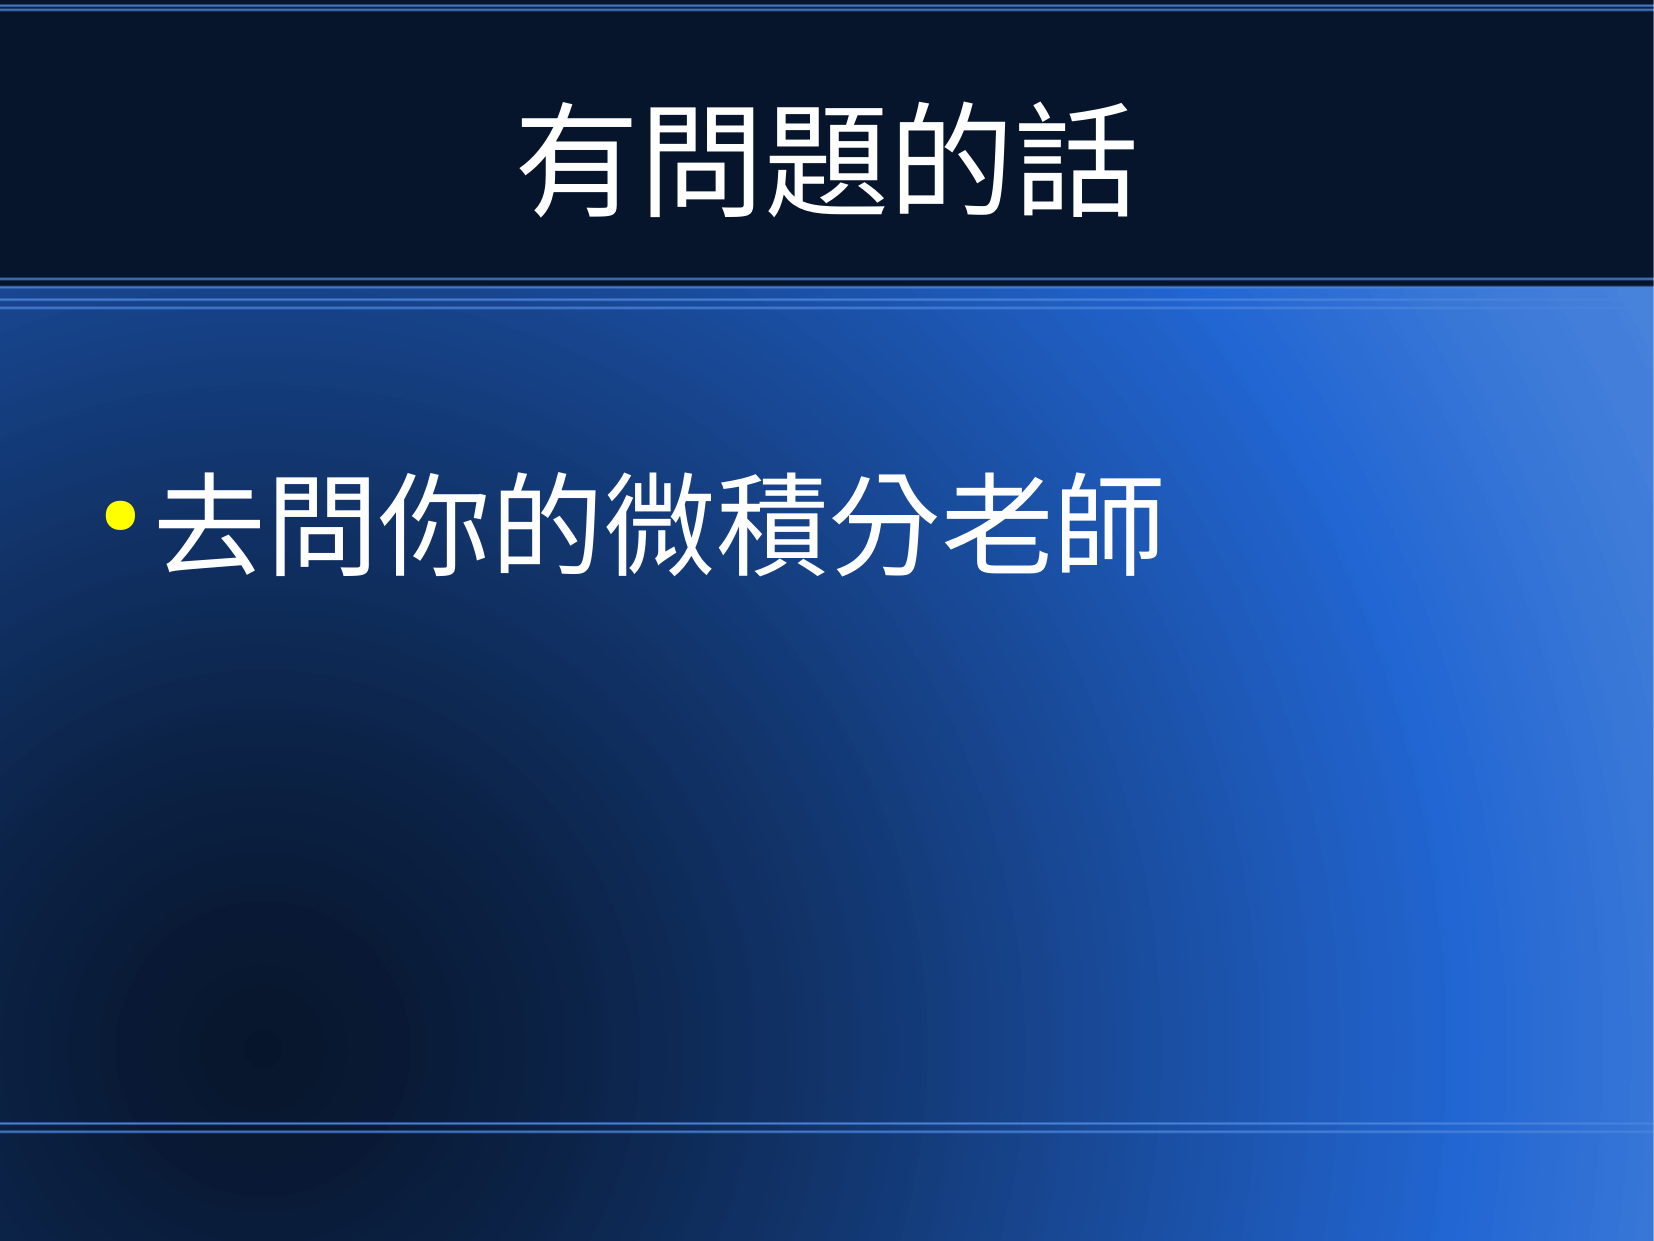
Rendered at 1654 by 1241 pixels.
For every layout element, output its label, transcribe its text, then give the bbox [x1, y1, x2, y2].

title 有問題的話 [82, 49, 1571, 257]
picture [0, 0, 1654, 1241]
list 去問你的微積分老師 [82, 355, 1571, 1241]
